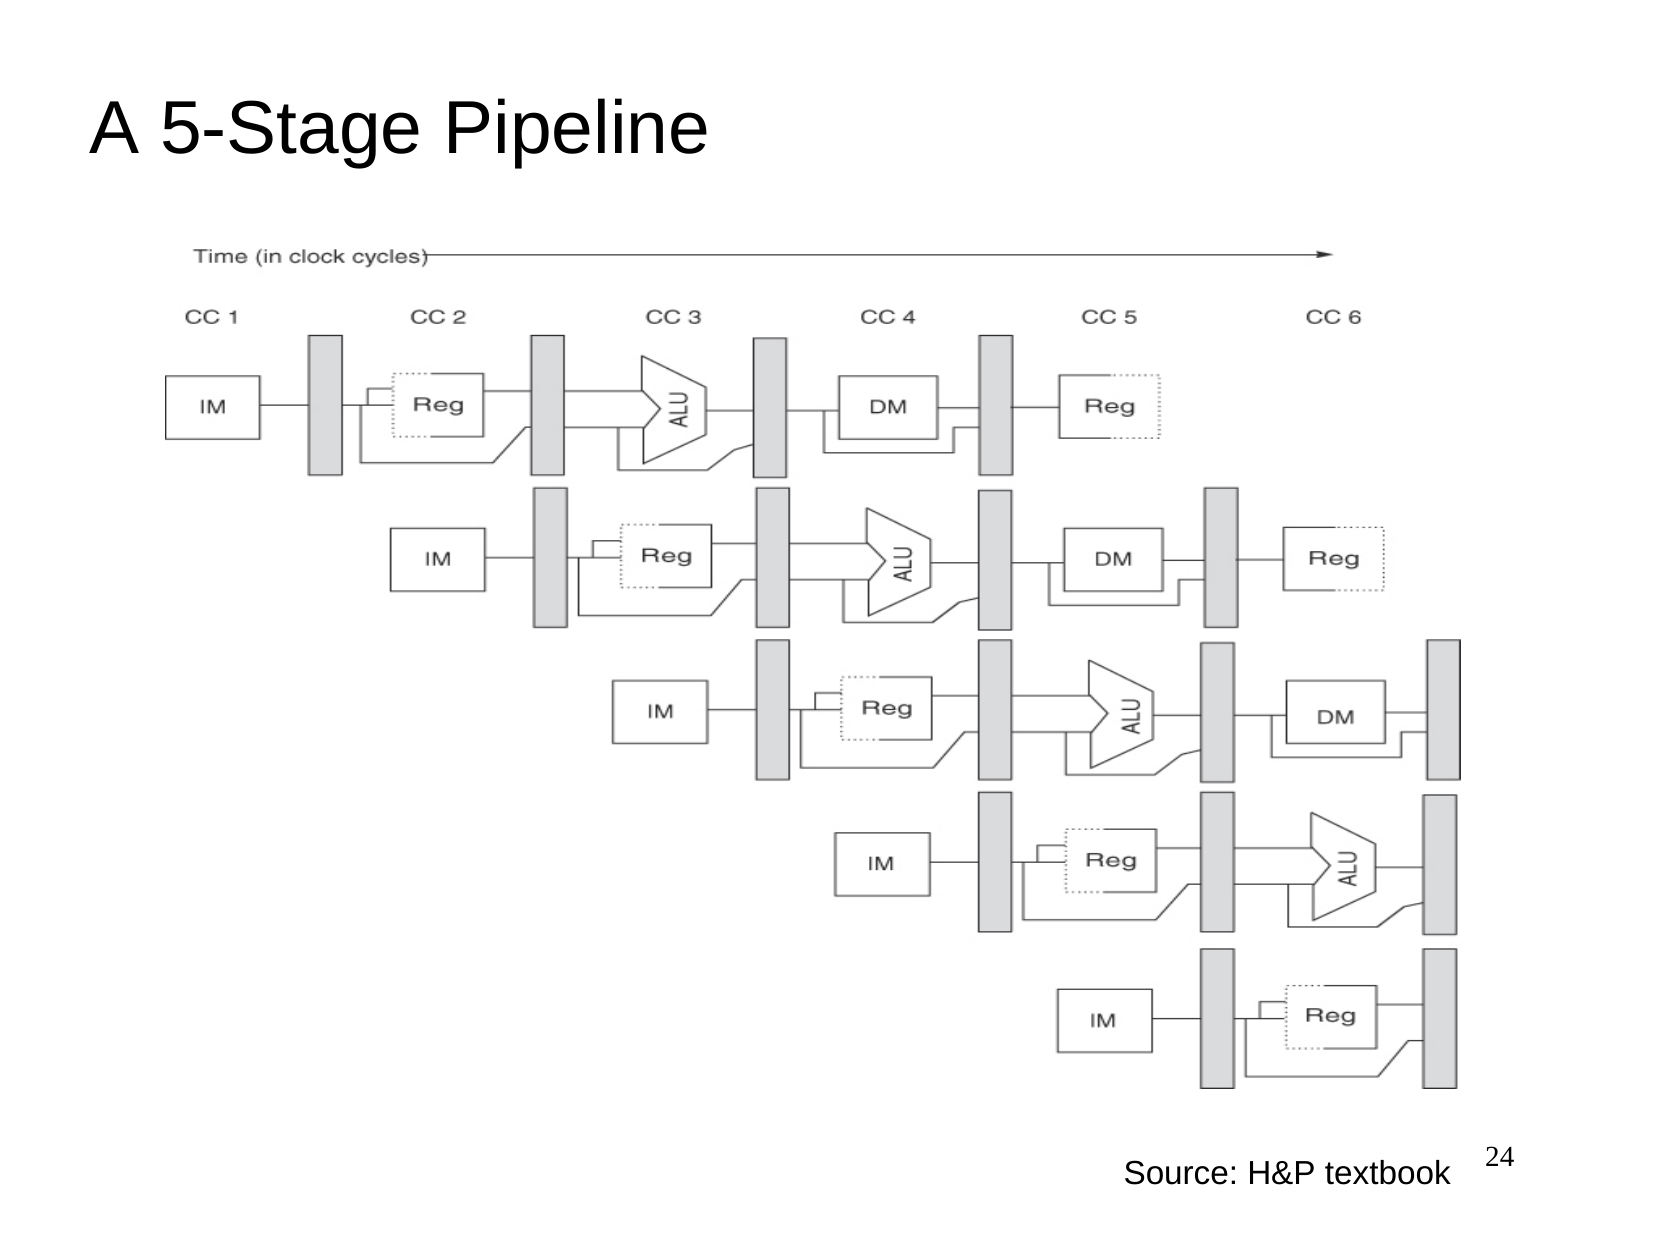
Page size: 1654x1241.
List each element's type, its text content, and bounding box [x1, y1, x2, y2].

text_box Source: H&P textbook [1108, 1143, 1467, 1199]
text_box <number> [1185, 1129, 1530, 1213]
text_box A 5-Stage Pipeline [74, 71, 727, 177]
picture [165, 247, 1461, 1089]
